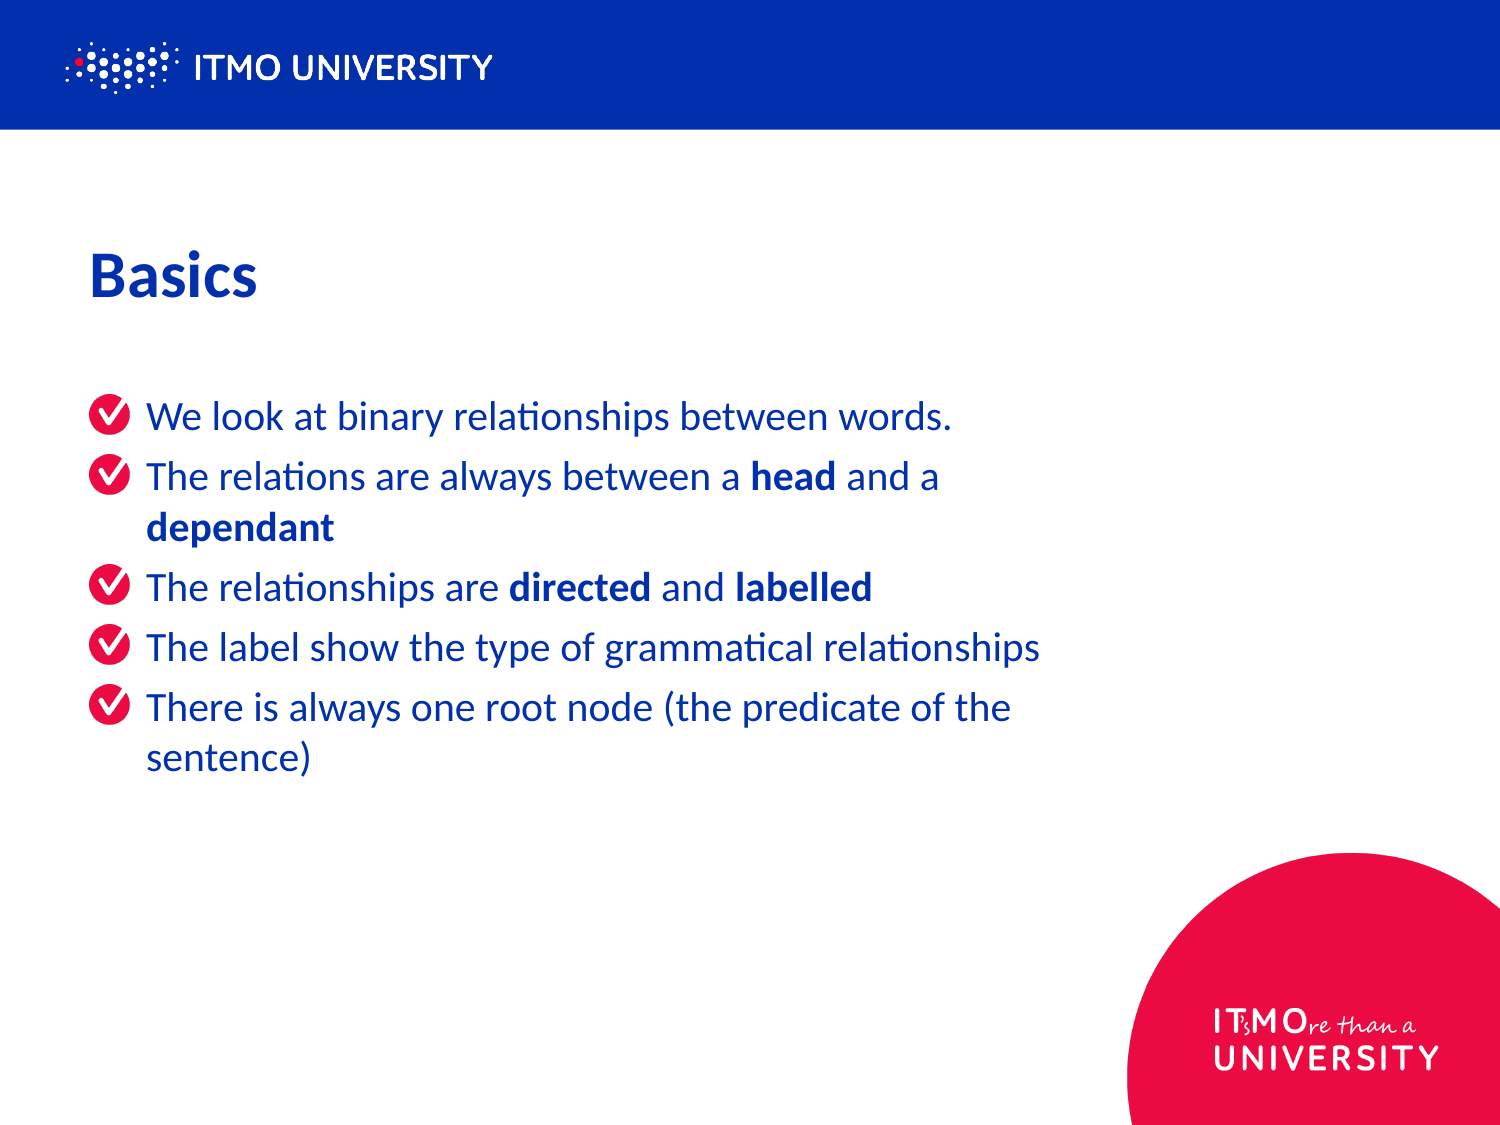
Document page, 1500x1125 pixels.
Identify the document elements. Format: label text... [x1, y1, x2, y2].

picture [89, 684, 130, 725]
picture [1107, 832, 1500, 1125]
picture [0, 0, 545, 140]
picture [89, 564, 130, 605]
picture [89, 624, 130, 665]
picture [89, 394, 130, 435]
text_box Basics [74, 202, 1104, 339]
text_box We look at binary relationships between words. The relations are always between a head and a dependant The relationships are directed and labelled The label show the type of grammatical relationships There is always one root node (the predicate of the sentence) [74, 381, 1104, 1005]
picture [89, 454, 130, 495]
